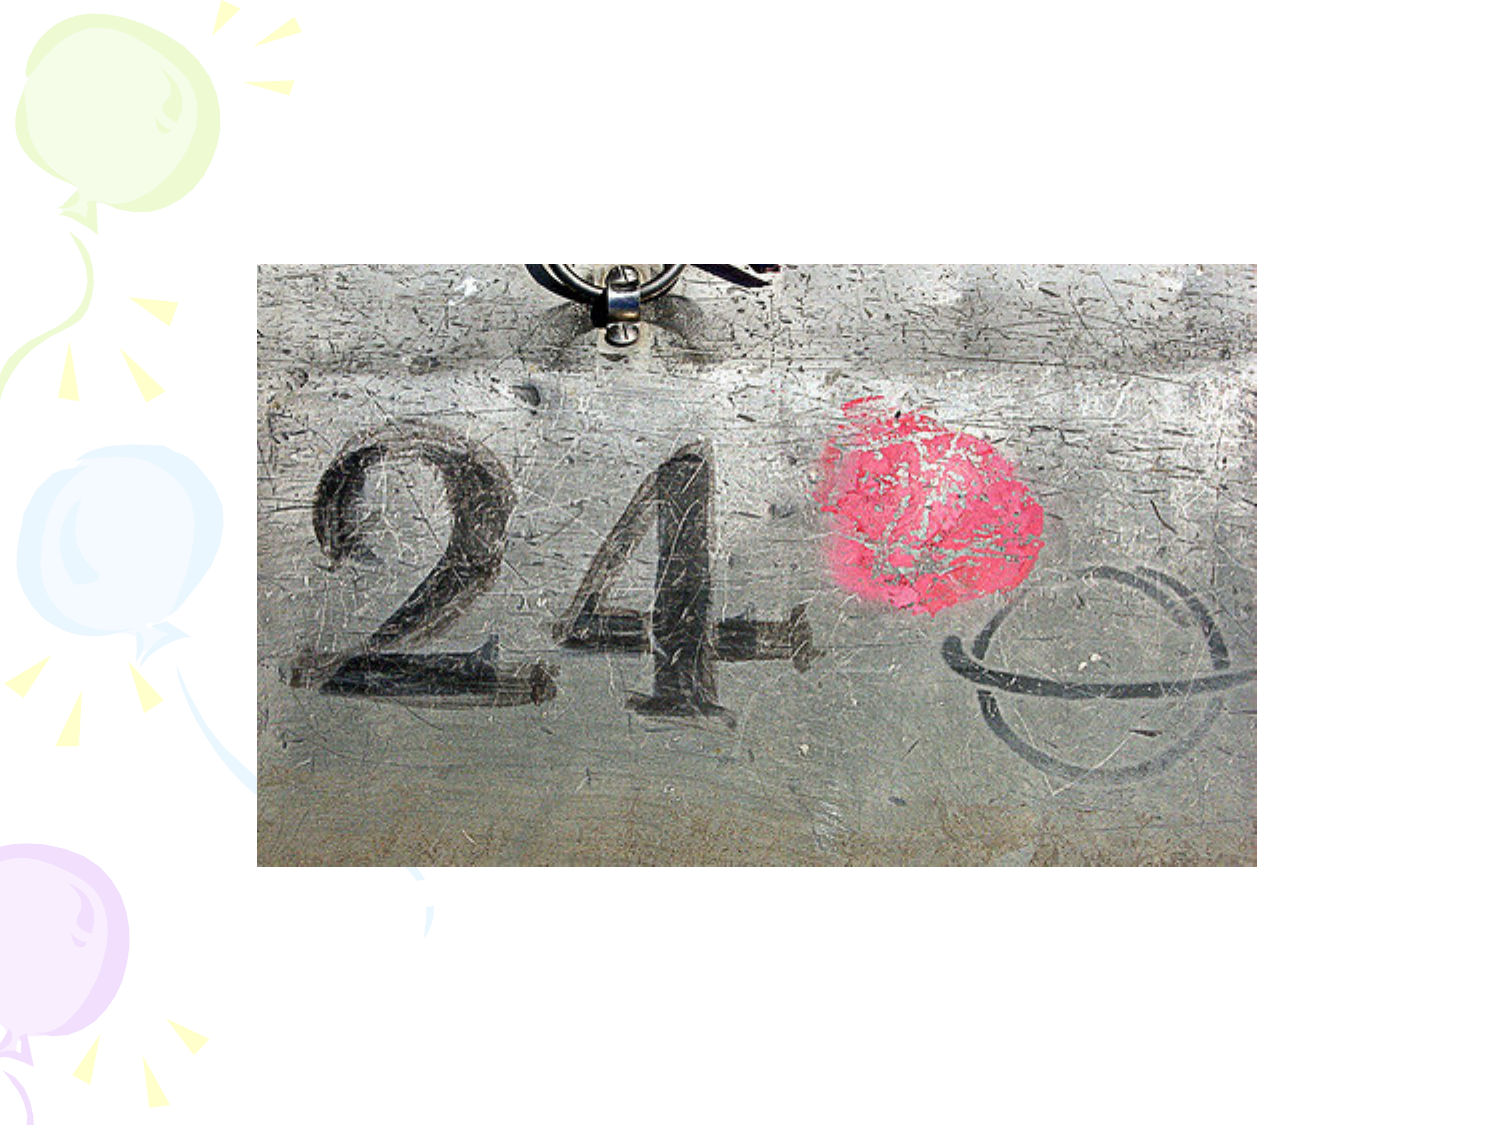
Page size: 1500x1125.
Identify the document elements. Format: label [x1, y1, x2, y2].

picture [257, 264, 1257, 867]
